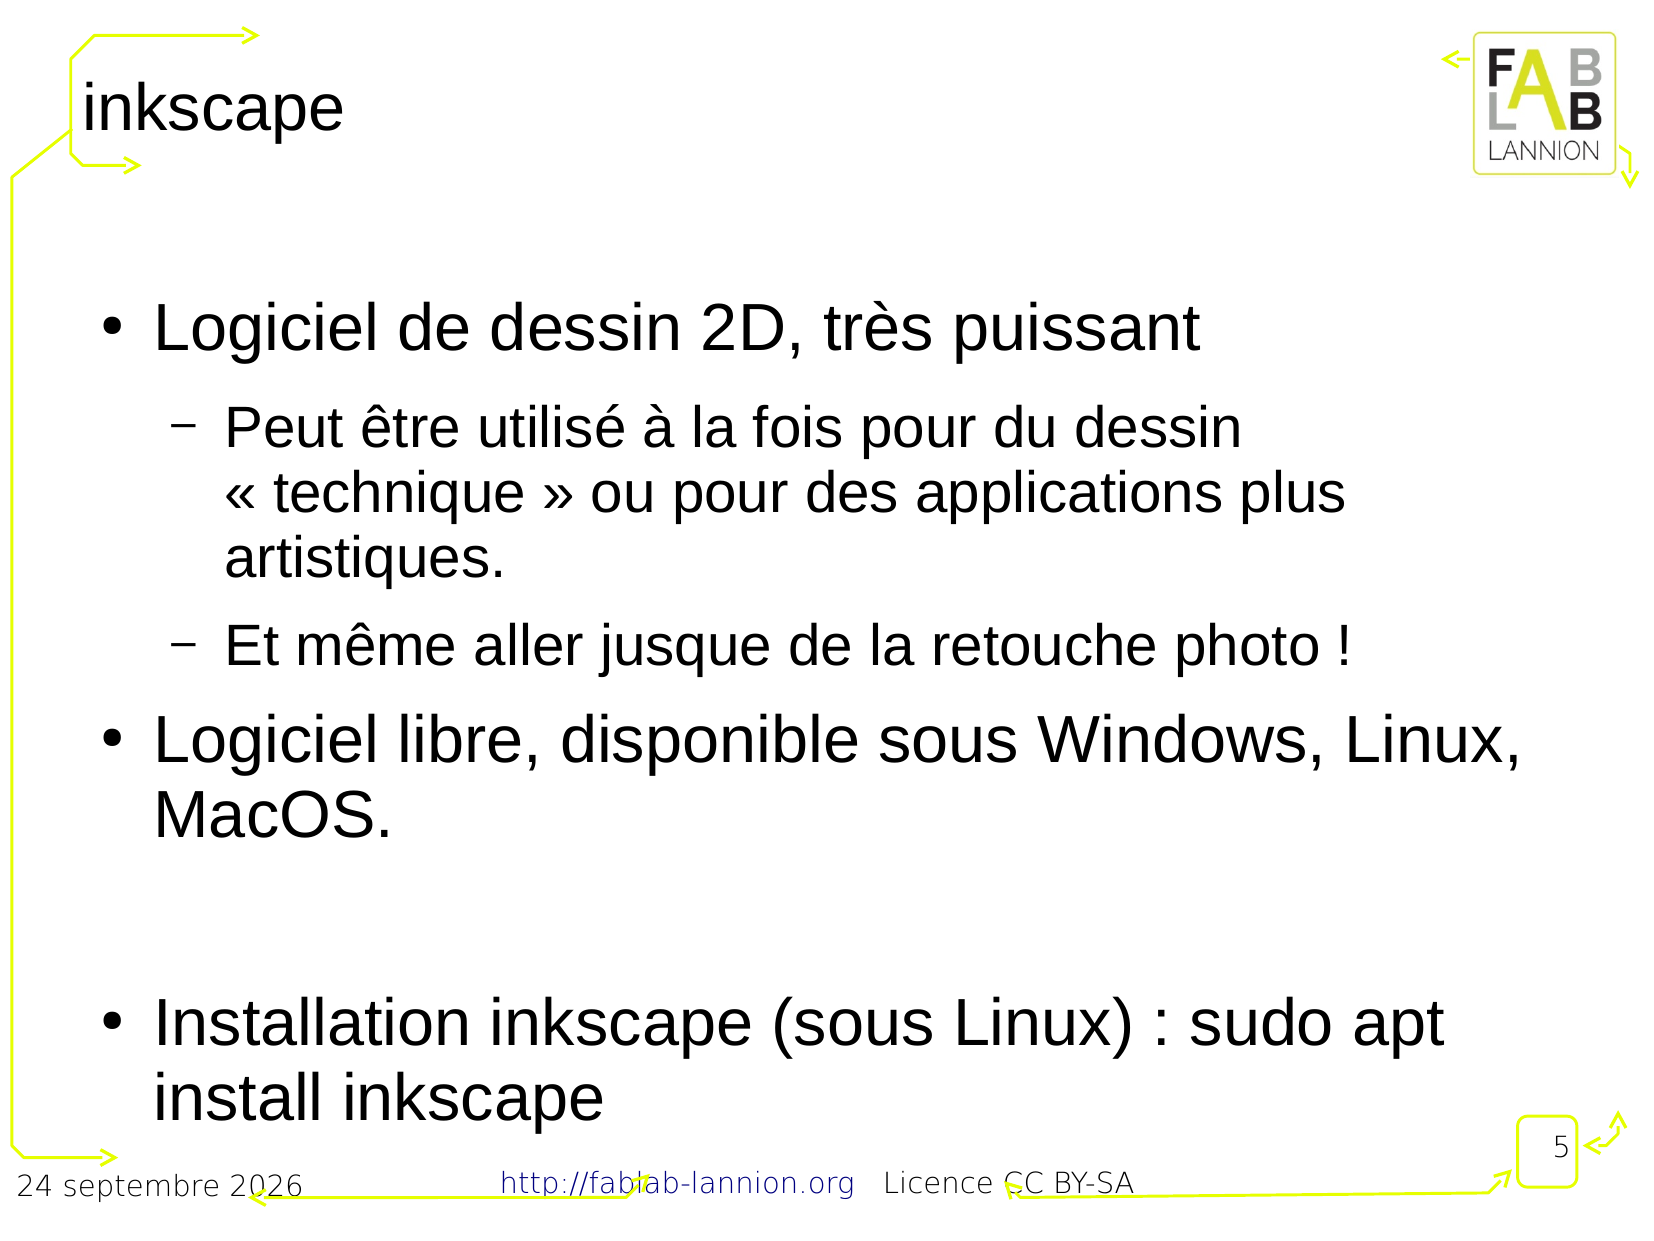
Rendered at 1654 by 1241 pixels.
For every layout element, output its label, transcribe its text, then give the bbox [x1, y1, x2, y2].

list Logiciel de dessin 2D, très puissant Peut être utilisé à la fois pour du dessin « technique » ou pour des applications plus artistiques. Et même aller jusque de la retouche photo ! Logiciel libre, disponible sous Windows, Linux, MacOS. Installation inkscape (sous Linux) : sudo apt install inkscape [82, 290, 1571, 1010]
title inkscape [82, 49, 1441, 166]
picture [1470, 29, 1619, 178]
